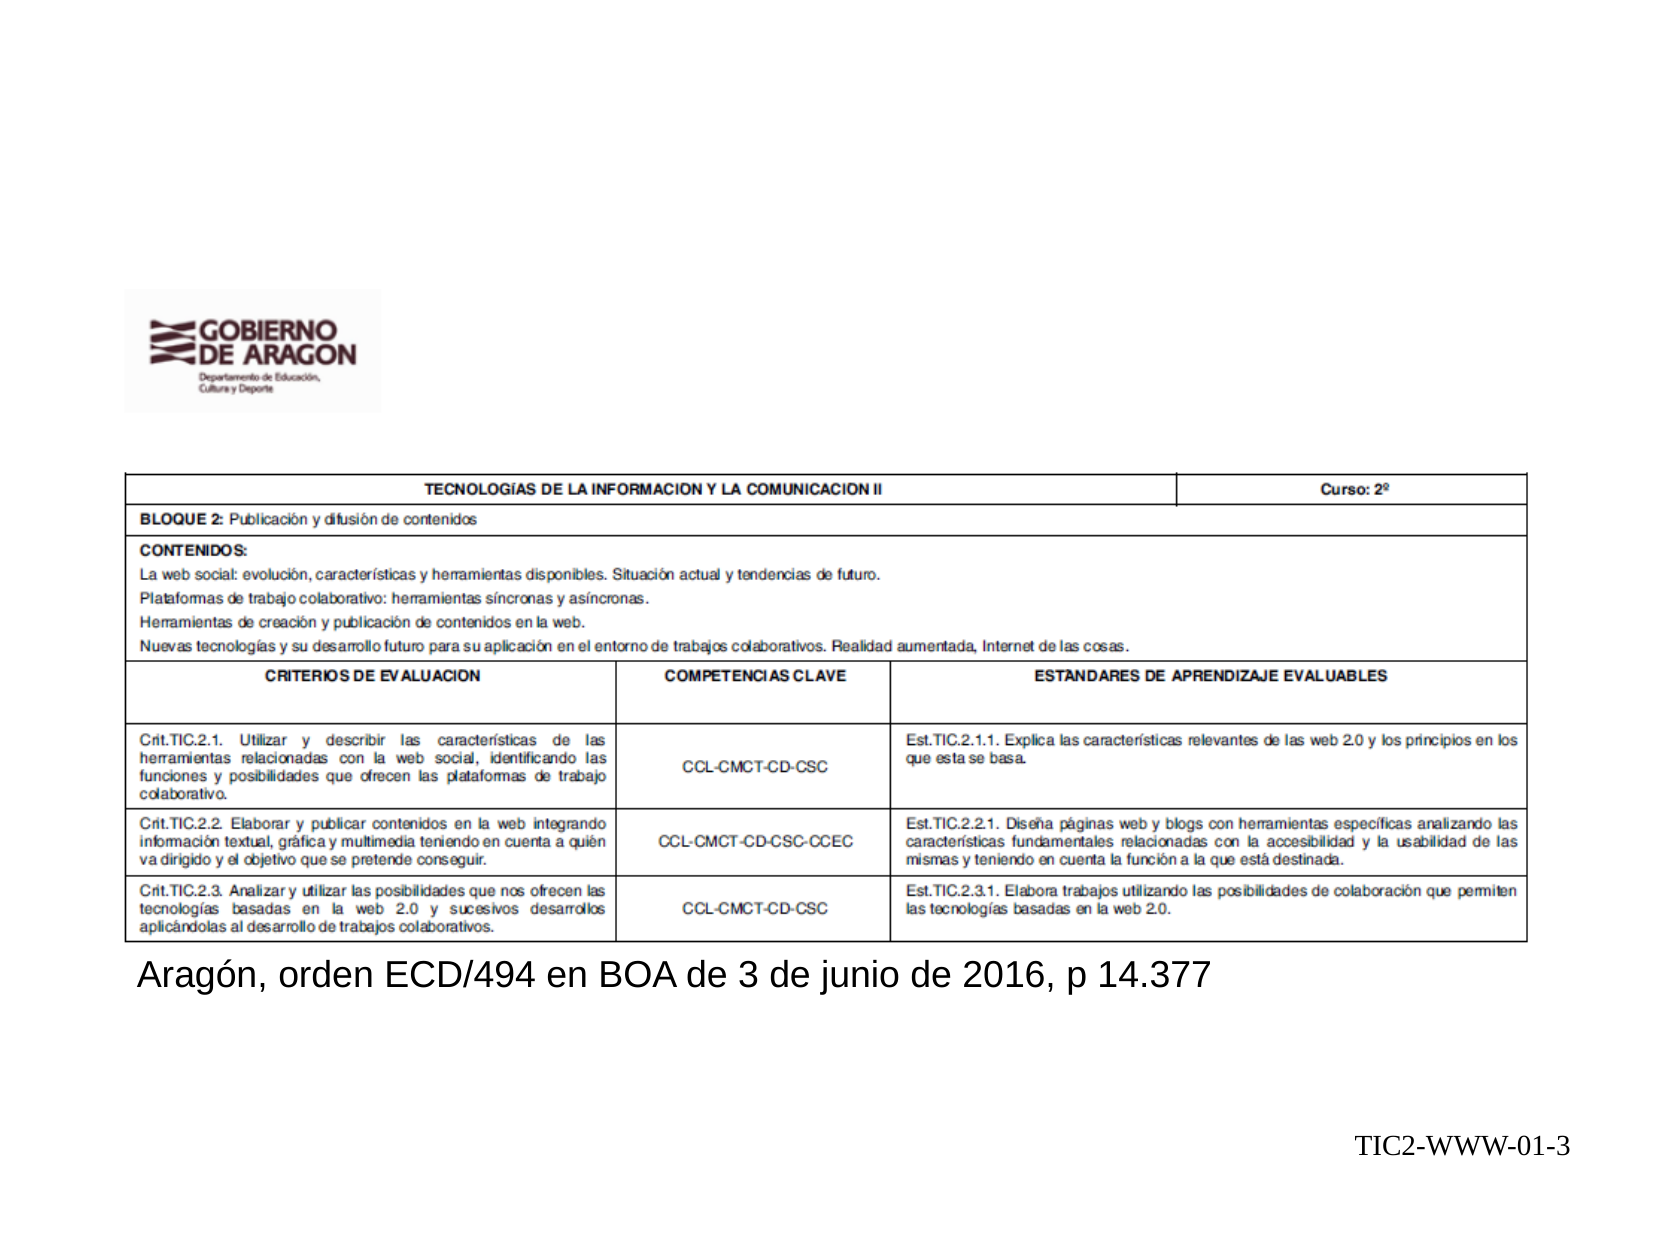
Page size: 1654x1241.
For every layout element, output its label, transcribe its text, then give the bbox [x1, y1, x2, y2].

text_box Aragón, orden ECD/494 en BOA de 3 de junio de 2016, p 14.377 [122, 946, 1524, 1003]
picture [122, 289, 1531, 947]
